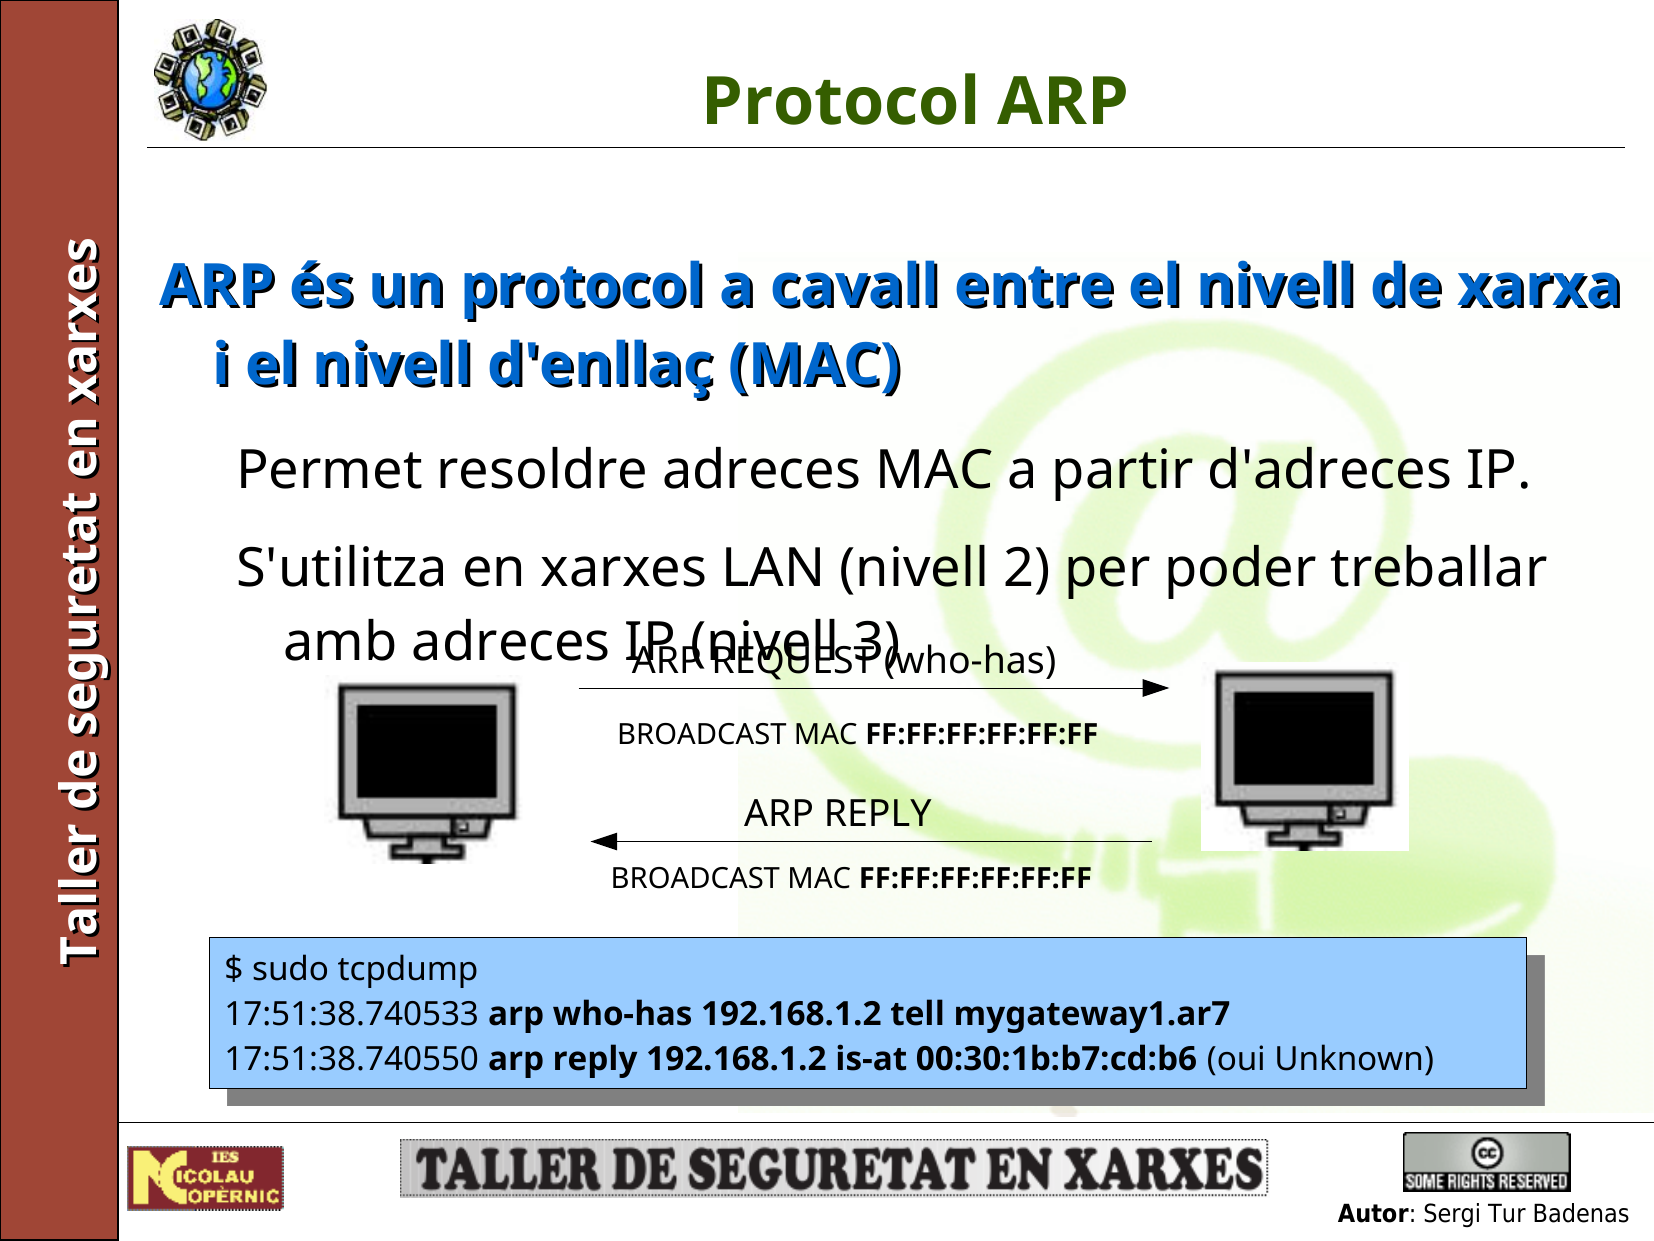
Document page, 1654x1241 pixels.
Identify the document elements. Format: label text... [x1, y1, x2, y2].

text_box ARP REPLY [729, 779, 980, 832]
picture [1201, 662, 1409, 851]
text_box BROADCAST MAC FF:FF:FF:FF:FF:FF [602, 705, 1157, 750]
picture [127, 1146, 284, 1211]
text_box BROADCAST MAC FF:FF:FF:FF:FF:FF [595, 850, 1141, 924]
picture [154, 19, 268, 142]
title Protocol ARP [171, 49, 1654, 148]
picture [400, 1139, 1270, 1198]
picture [324, 675, 532, 864]
text_box $ sudo tcpdump 17:51:38.740533 arp who-has 192.168.1.2 tell mygateway1.ar7 17:51:38.740550 arp reply 192.168.1.2 is-at 00:30:1b:b7:cd:b6 (oui Unknown) [209, 937, 1527, 1069]
picture [466, 252, 1654, 1117]
list ARP és un protocol a cavall entre el nivell de xarxa i el nivell d'enllaç (MAC) Permet resoldre adreces MAC a partir d'adreces IP. S'utilitza en xarxes LAN (nivell 2) per poder treballar amb adreces IP (nivell 3) [141, 242, 1630, 1078]
picture [1403, 1132, 1571, 1192]
text_box ARP REQUEST (who-has) [617, 625, 1093, 679]
